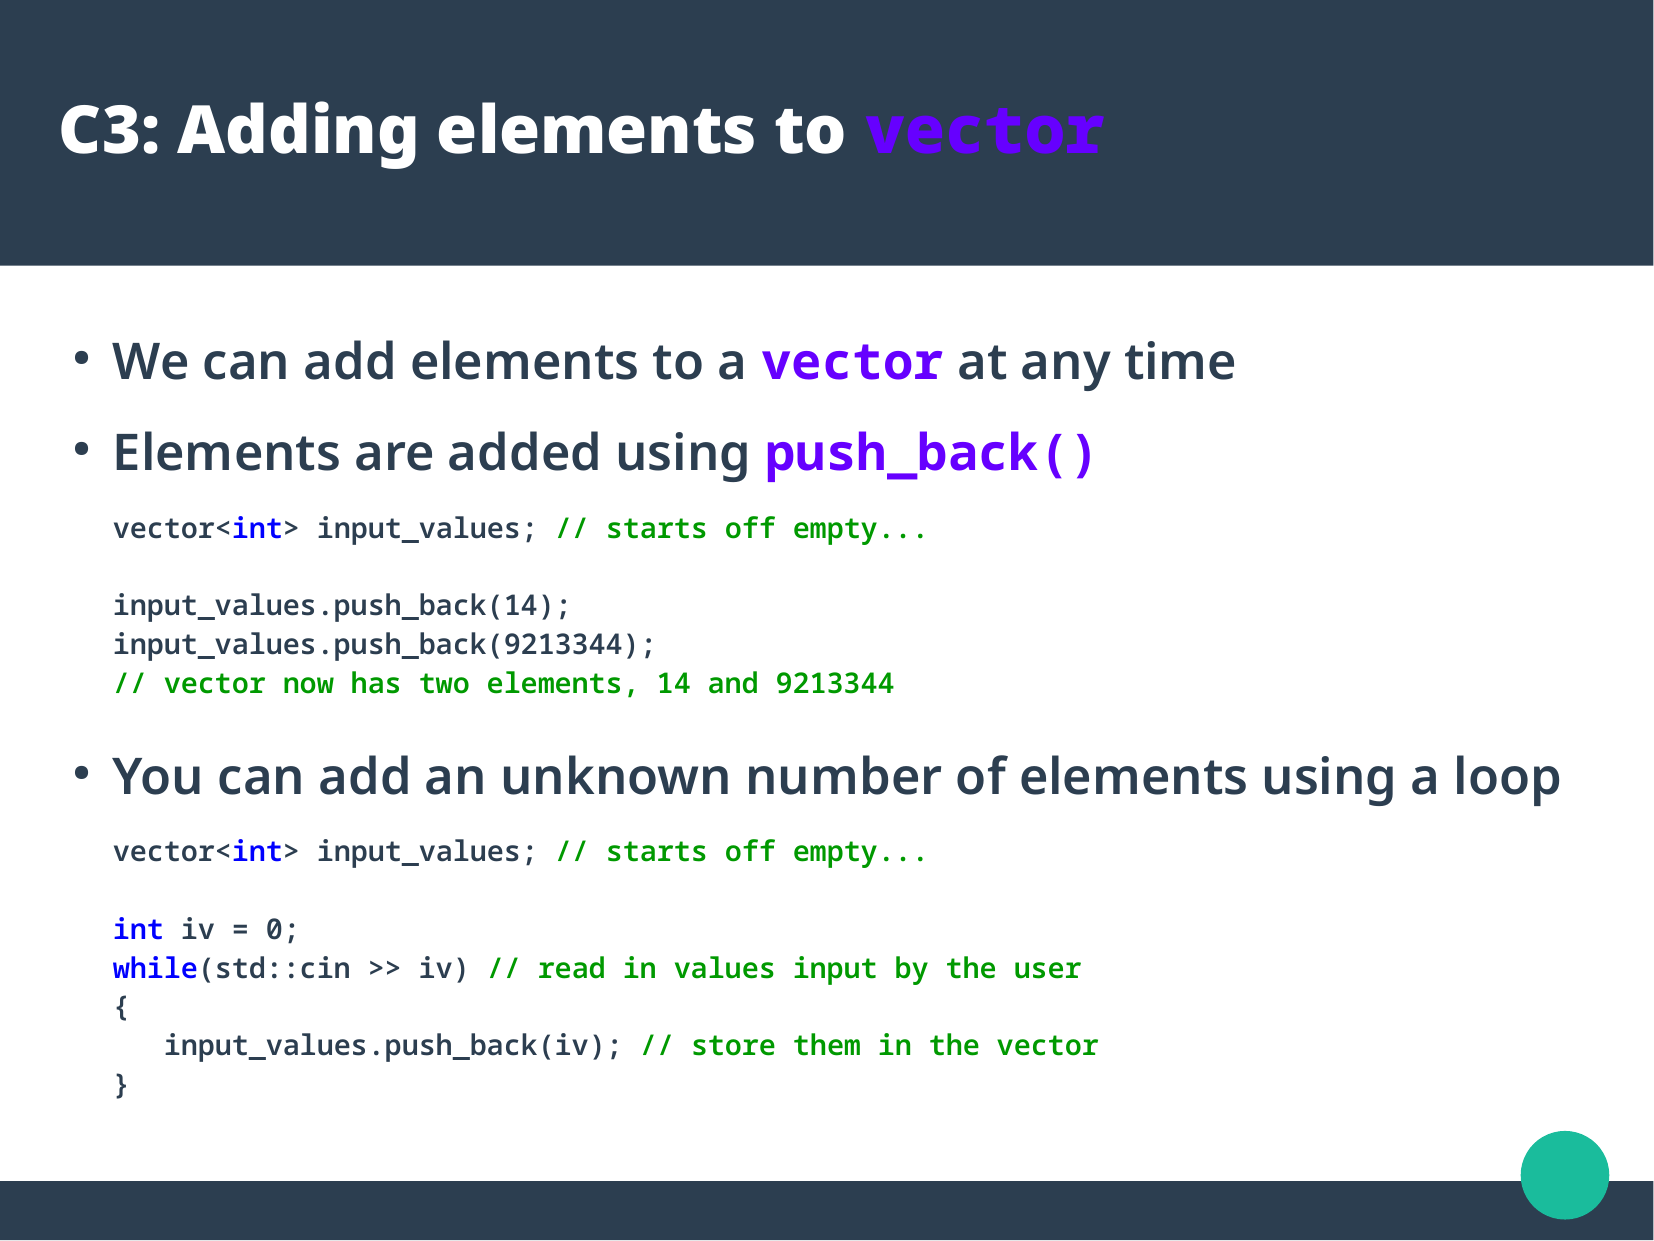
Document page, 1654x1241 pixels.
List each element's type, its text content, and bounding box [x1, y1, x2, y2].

list We can add elements to a vector at any time Elements are added using push_back() vector<int> input_values; // starts off empty... input_values.push_back(14); input_values.push_back(9213344); // vector now has two elements, 14 and 9213344 You can add an unknown number of elements using a loop vector<int> input_values; // starts off empty... int iv = 0; while(std::cin >> iv) // read in values input by the user { input_values.push_back(iv); // store them in the vector } [59, 324, 1595, 1152]
title C3: Adding elements to vector [59, 49, 1595, 207]
